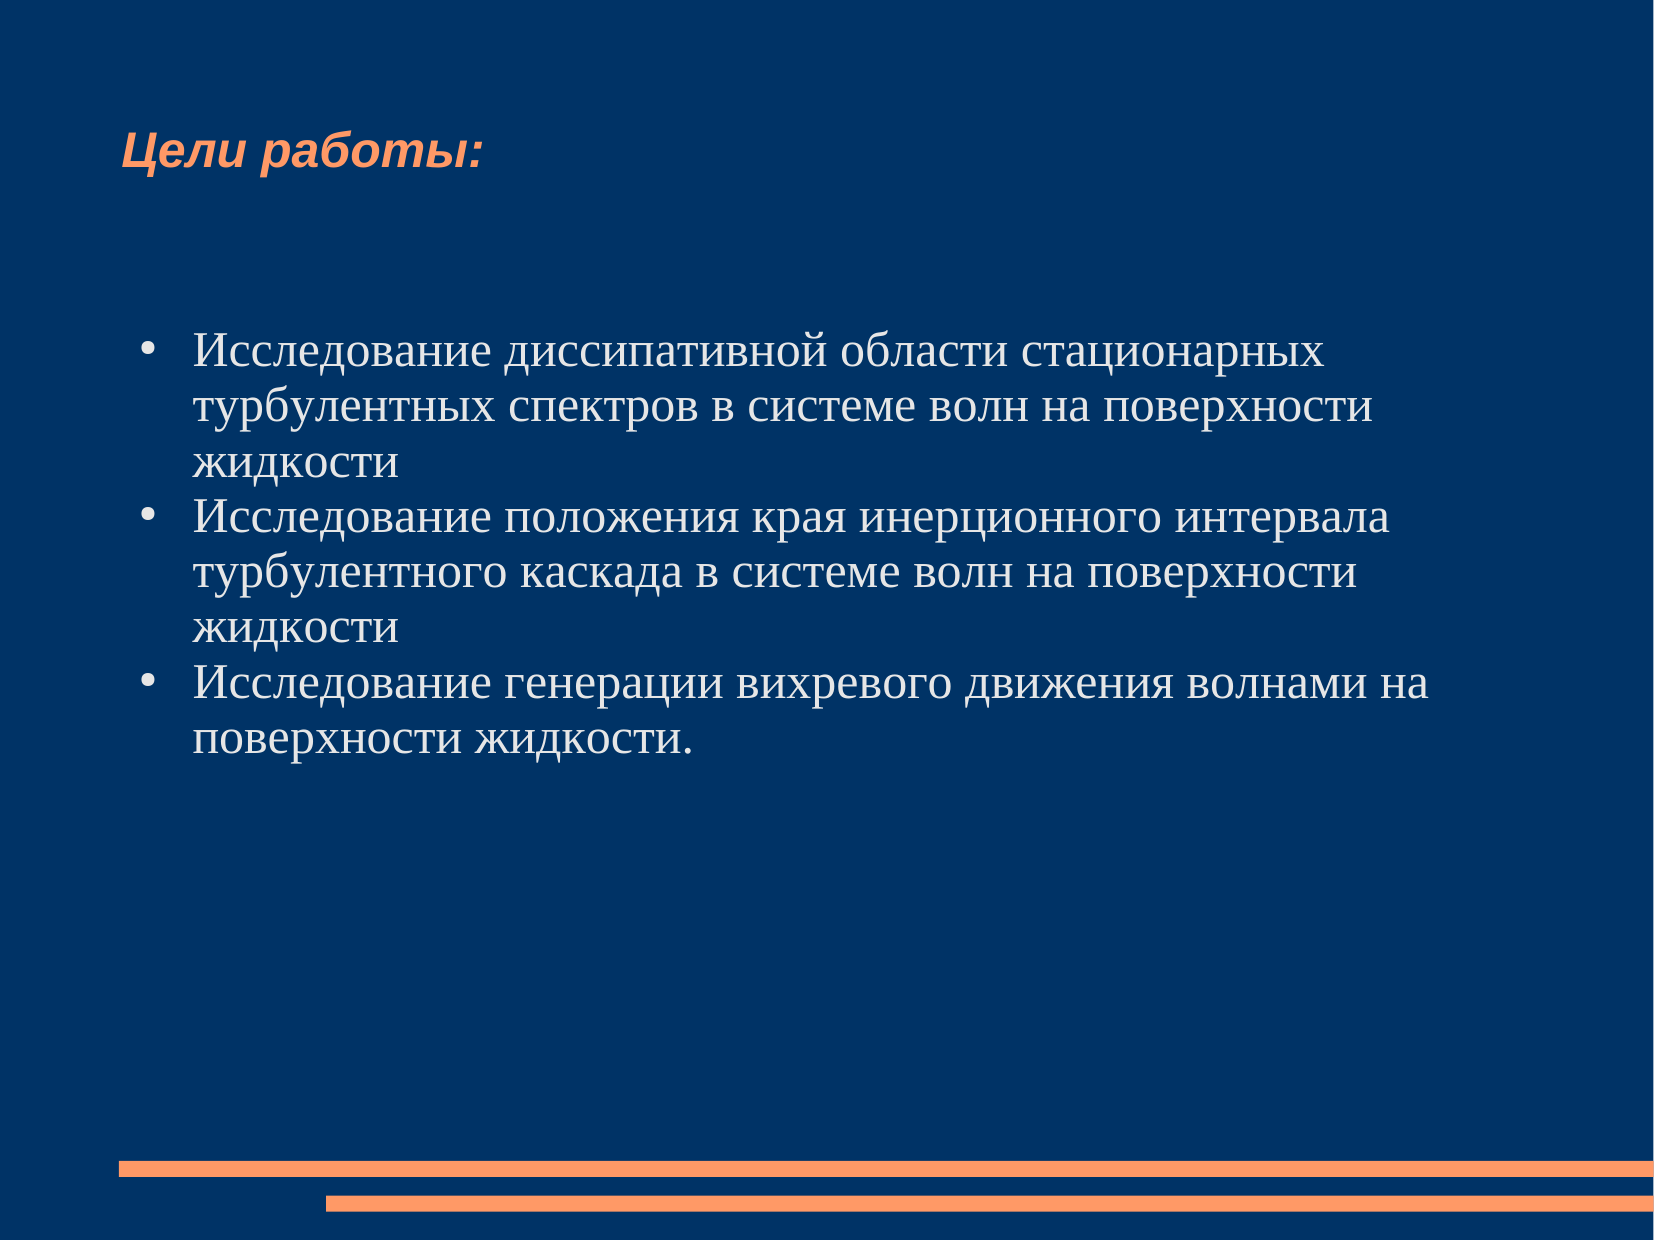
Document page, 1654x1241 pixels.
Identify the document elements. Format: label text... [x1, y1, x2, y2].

list Исследование диссипативной области стационарных турбулентных спектров в системе волн на поверхности жидкости Исследование положения края инерционного интервала турбулентного каскада в системе волн на поверхности жидкости Исследование генерации вихревого движения волнами на поверхности жидкости. [121, 322, 1561, 1042]
title Цели работы: [121, 46, 1534, 254]
